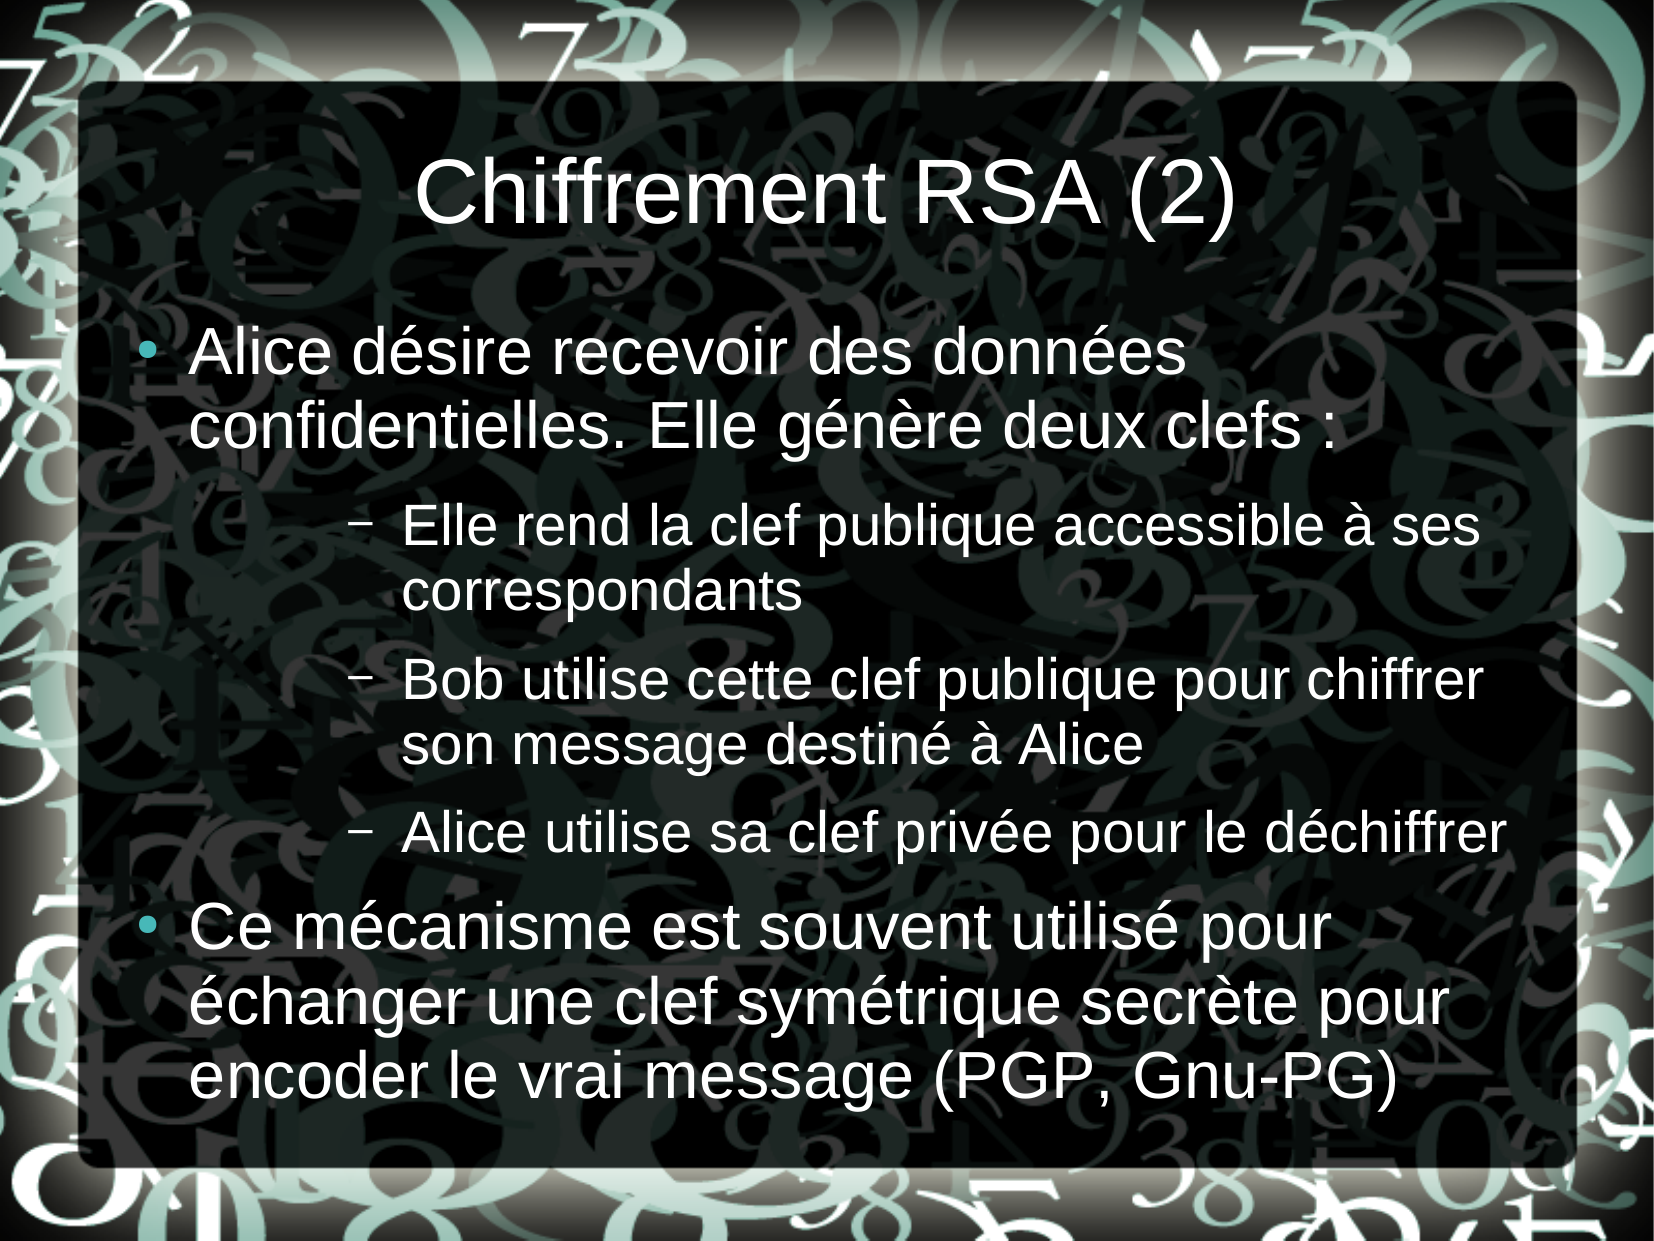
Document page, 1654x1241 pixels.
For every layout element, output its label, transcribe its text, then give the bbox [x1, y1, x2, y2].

picture [0, 0, 1654, 1241]
list Alice désire recevoir des données confidentielles. Elle génère deux clefs : Elle rend la clef publique accessible à ses correspondants Bob utilise cette clef publique pour chiffrer son message destiné à Alice Alice utilise sa clef privée pour le déchiffrer Ce mécanisme est souvent utilisé pour échanger une clef symétrique secrète pour encoder le vrai message (PGP, Gnu-PG) [118, 313, 1542, 1114]
title Chiffrement RSA (2) [82, 88, 1571, 296]
